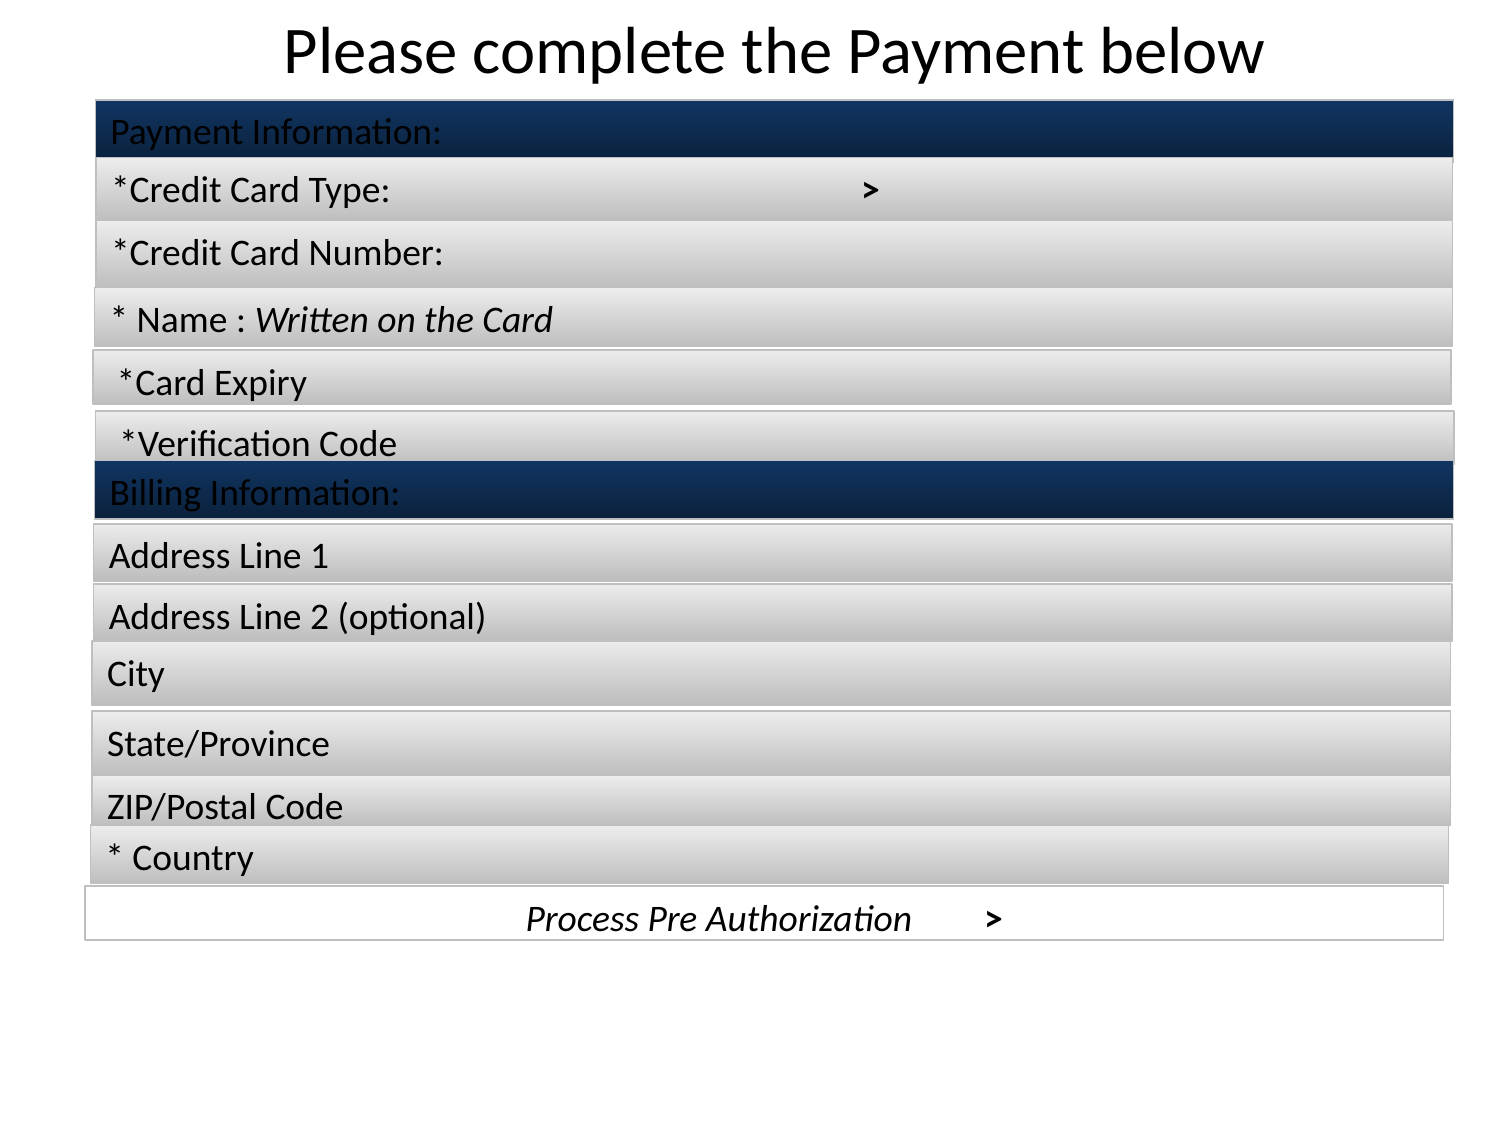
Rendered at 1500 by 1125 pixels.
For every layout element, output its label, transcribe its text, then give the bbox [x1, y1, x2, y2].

text_box Address Line 1 [93, 523, 1452, 581]
text_box *Card Expiry [93, 350, 1452, 404]
title Please complete the Payment below [99, 0, 1450, 99]
text_box Address Line 2 (optional) [93, 584, 1452, 642]
list Payment Information: [95, 99, 1454, 163]
text_box ZIP/Postal Code [92, 774, 1451, 825]
text_box * Country [90, 824, 1449, 884]
text_box City [92, 641, 1451, 706]
text_box Billing Information: [94, 460, 1454, 519]
text_box *Verification Code [95, 411, 1454, 460]
text_box State/Province [92, 711, 1451, 774]
text_box *Credit Card Type: ˃ [96, 157, 1453, 220]
text_box * Name : Written on the Card [94, 287, 1453, 346]
text_box *Credit Card Number: [96, 220, 1453, 287]
text_box Process Pre Authorization ˃ [85, 886, 1444, 940]
